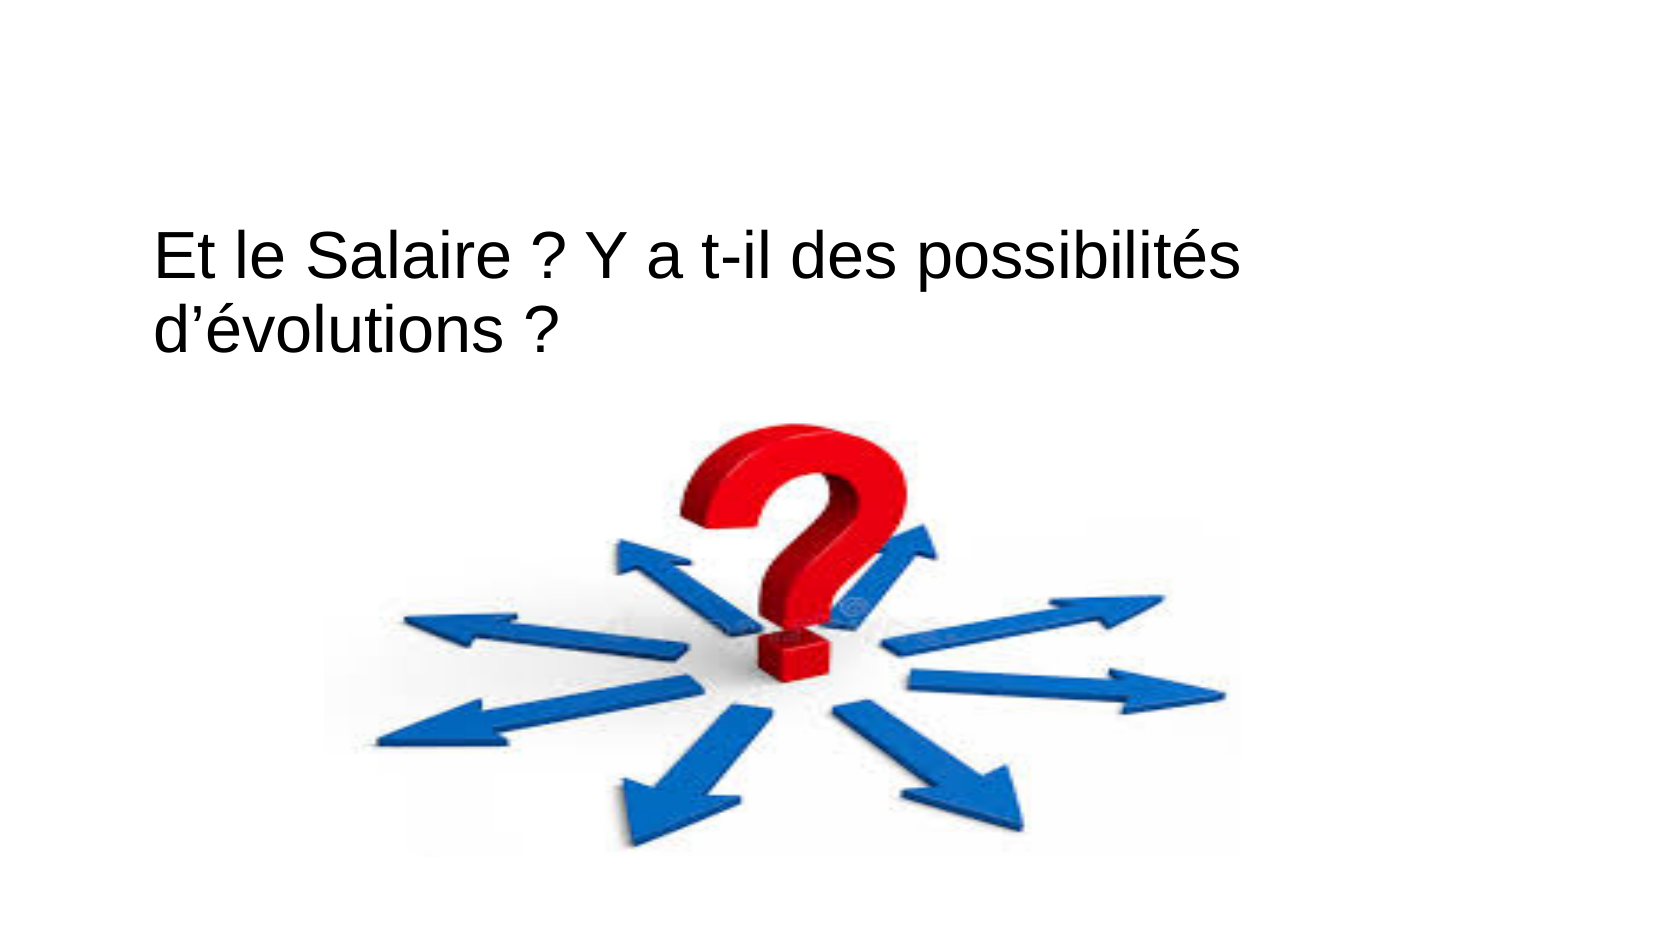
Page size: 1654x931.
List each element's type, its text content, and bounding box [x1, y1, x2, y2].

list Et le Salaire ? Y a t-il des possibilités d’évolutions ? [82, 217, 1571, 758]
picture [324, 383, 1241, 857]
